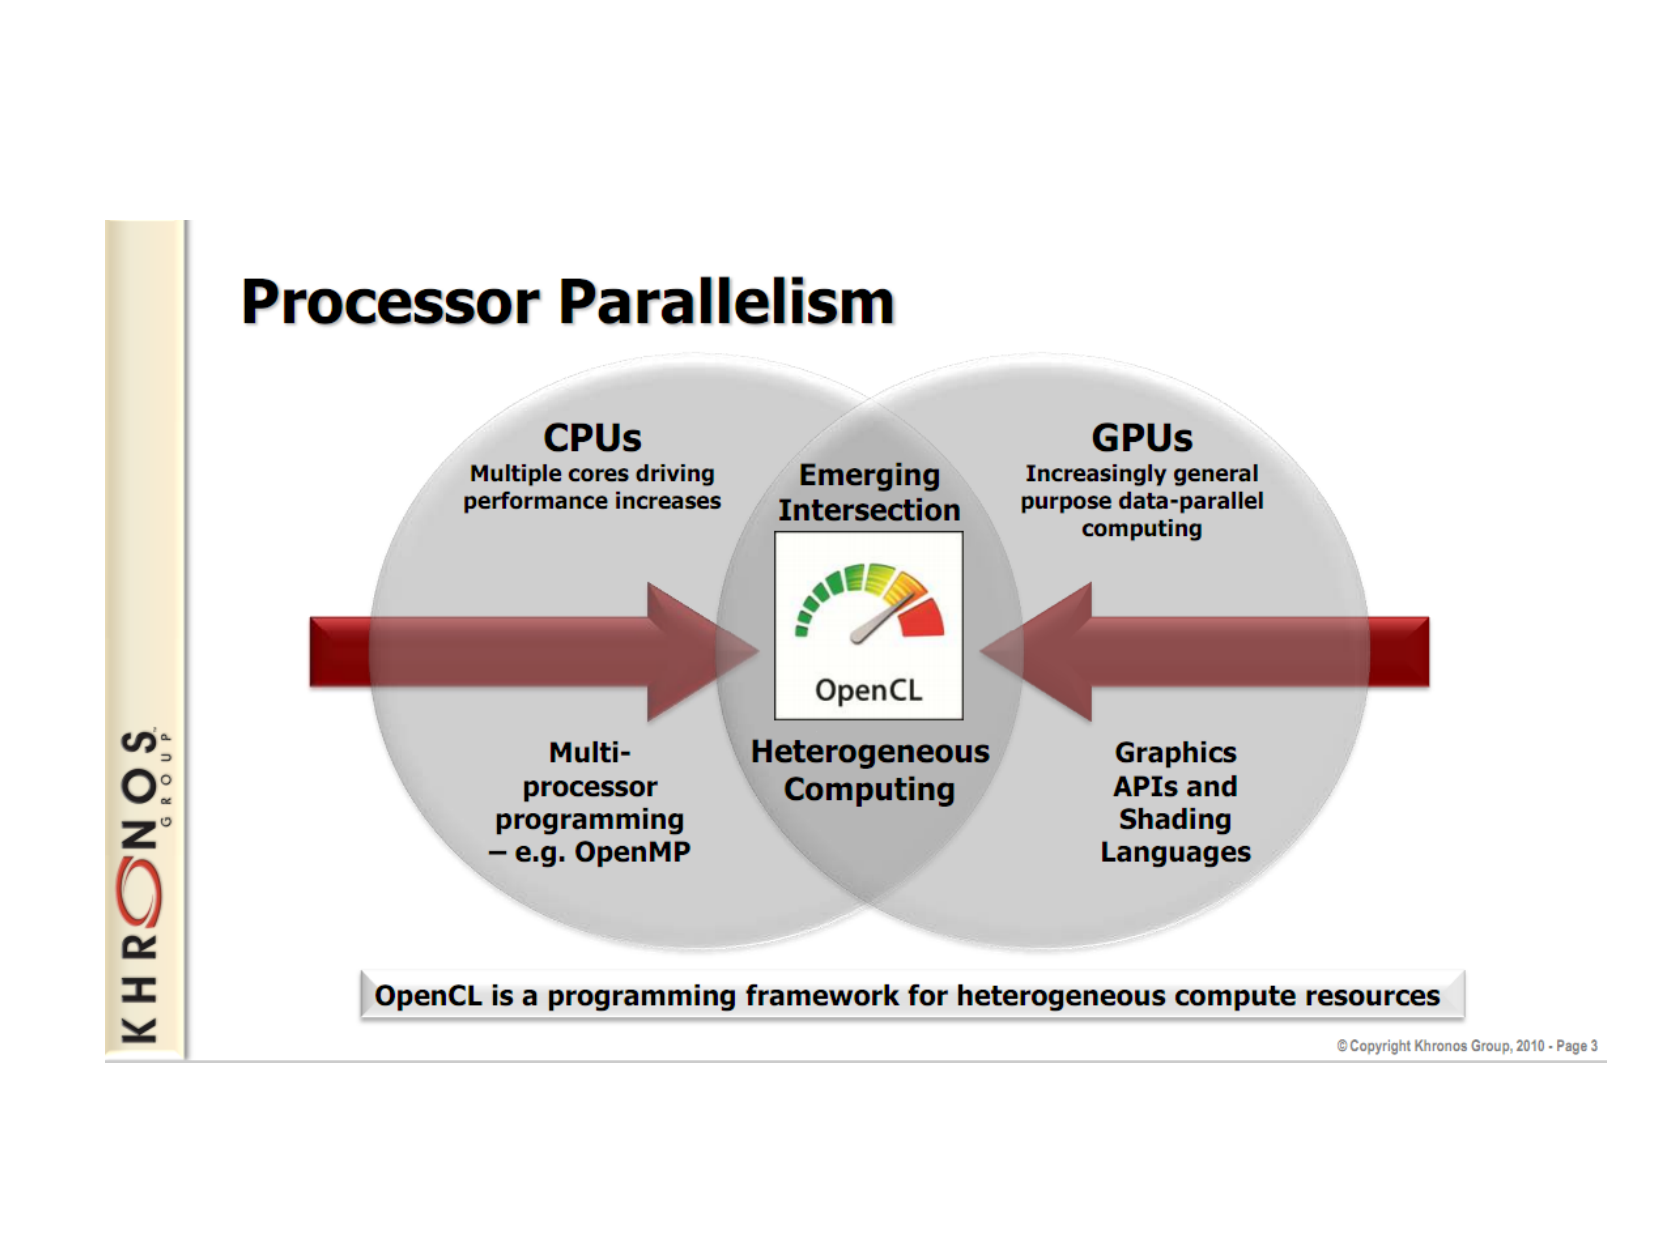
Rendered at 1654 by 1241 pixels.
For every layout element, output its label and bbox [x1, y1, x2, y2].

picture [105, 220, 1607, 1063]
